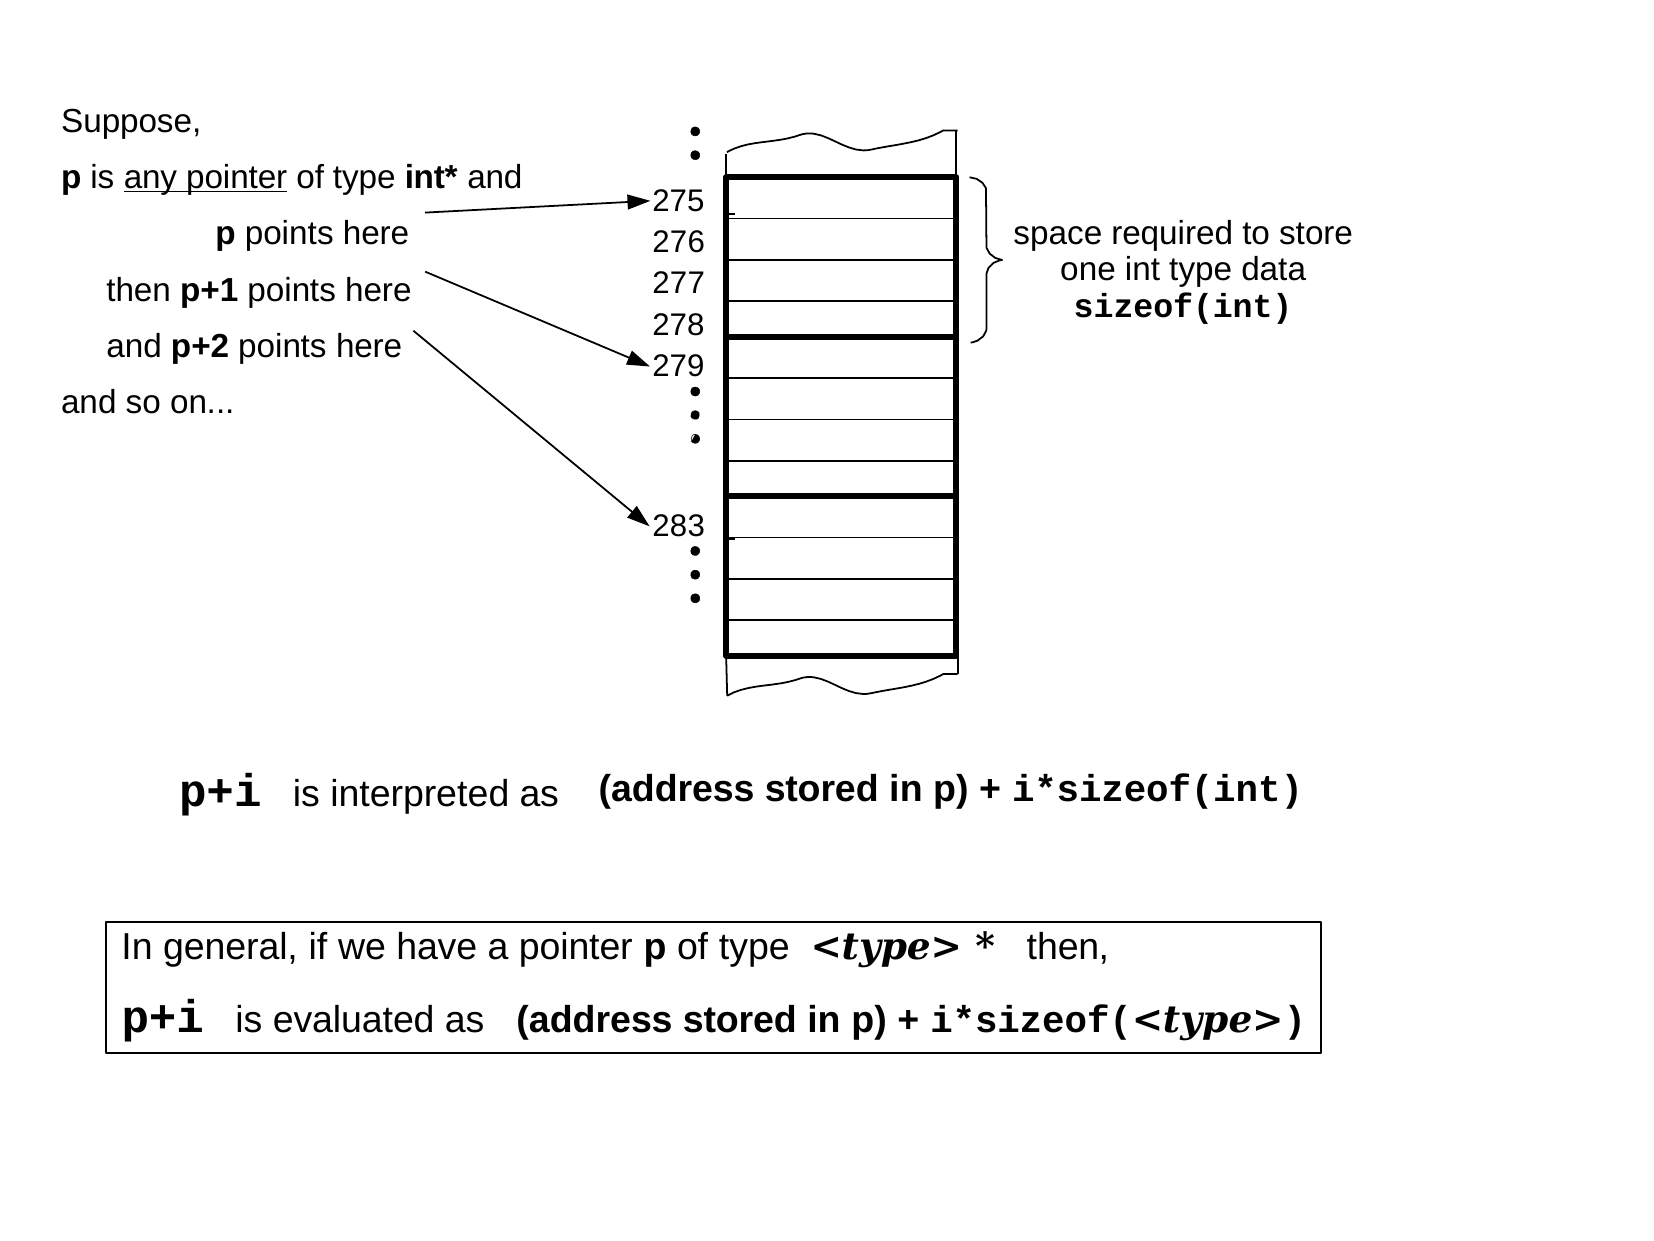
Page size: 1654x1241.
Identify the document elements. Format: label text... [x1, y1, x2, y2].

text_box Suppose, p is any pointer of type int* and p points here then p+1 points here and p+2 points here and so on... [59, 82, 567, 404]
text_box [692, 388, 699, 395]
text_box 275 [650, 180, 737, 218]
text_box [692, 128, 699, 135]
text_box [692, 547, 699, 555]
text_box p+i is interpreted as [177, 760, 570, 816]
text_box [692, 571, 699, 578]
text_box In general, if we have a pointer p of type <type> * then, p+i is evaluated as (address stored in p) + i*sizeof(<type>) [106, 921, 1322, 1053]
text_box [692, 435, 699, 442]
text_box [692, 595, 699, 602]
text_box 276 277 278 279 [650, 221, 707, 383]
text_box space required to store one int type data sizeof(int) [1010, 215, 1355, 328]
text_box (address stored in p) + i*sizeof(int) [596, 763, 1307, 809]
text_box [692, 152, 699, 159]
text_box 283 [650, 504, 737, 543]
